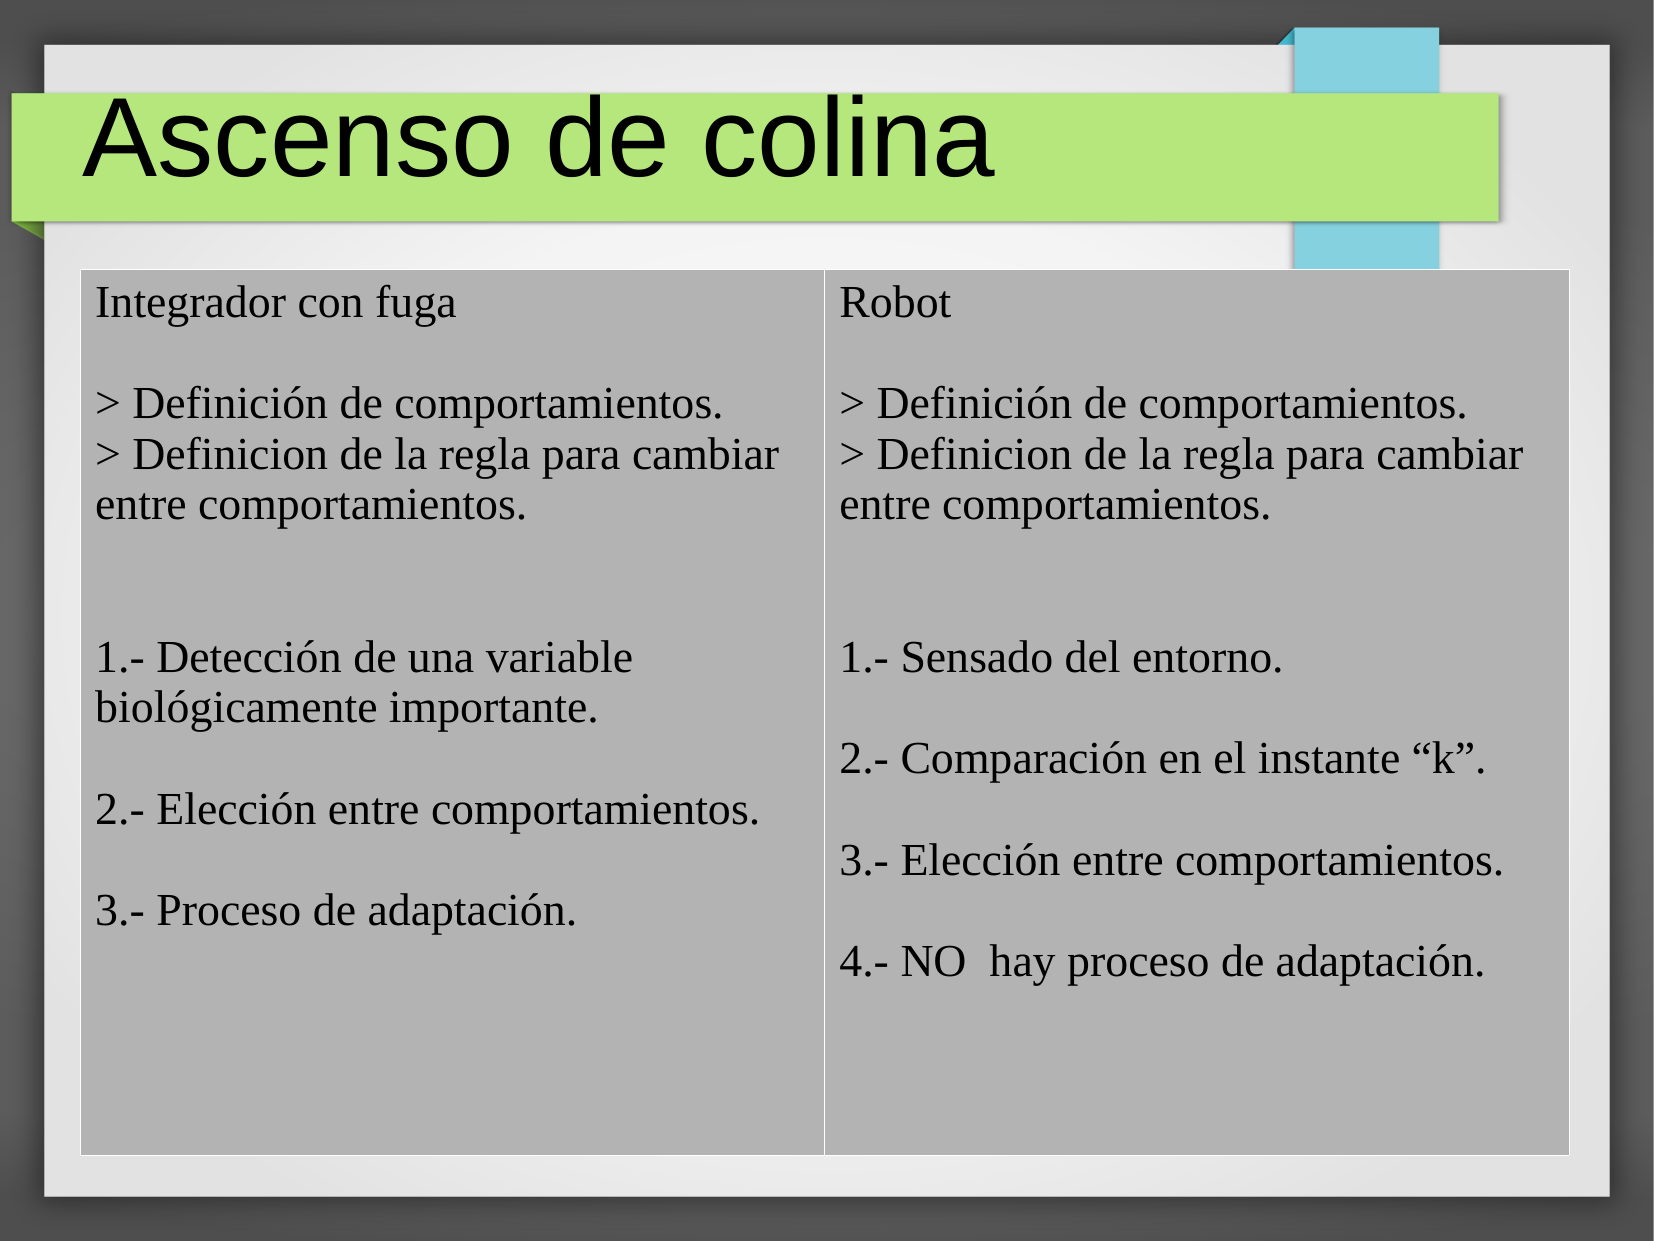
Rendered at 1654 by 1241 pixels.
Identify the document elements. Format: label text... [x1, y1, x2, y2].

title Ascenso de colina [82, 47, 1412, 229]
picture [0, 0, 1654, 1241]
table_header Integrador con fuga > Definición de comportamientos. > Definicion de la regla para cambiar entre comportamientos. 1.- Detección de una variable biológicamente importante. 2.- Elección entre comportamientos. 3.- Proceso de adaptación. [81, 270, 824, 1155]
table_header Robot > Definición de comportamientos. > Definicion de la regla para cambiar entre comportamientos. 1.- Sensado del entorno. 2.- Comparación en el instante “k”. 3.- Elección entre comportamientos. 4.- NO hay proceso de adaptación. [825, 270, 1569, 1155]
